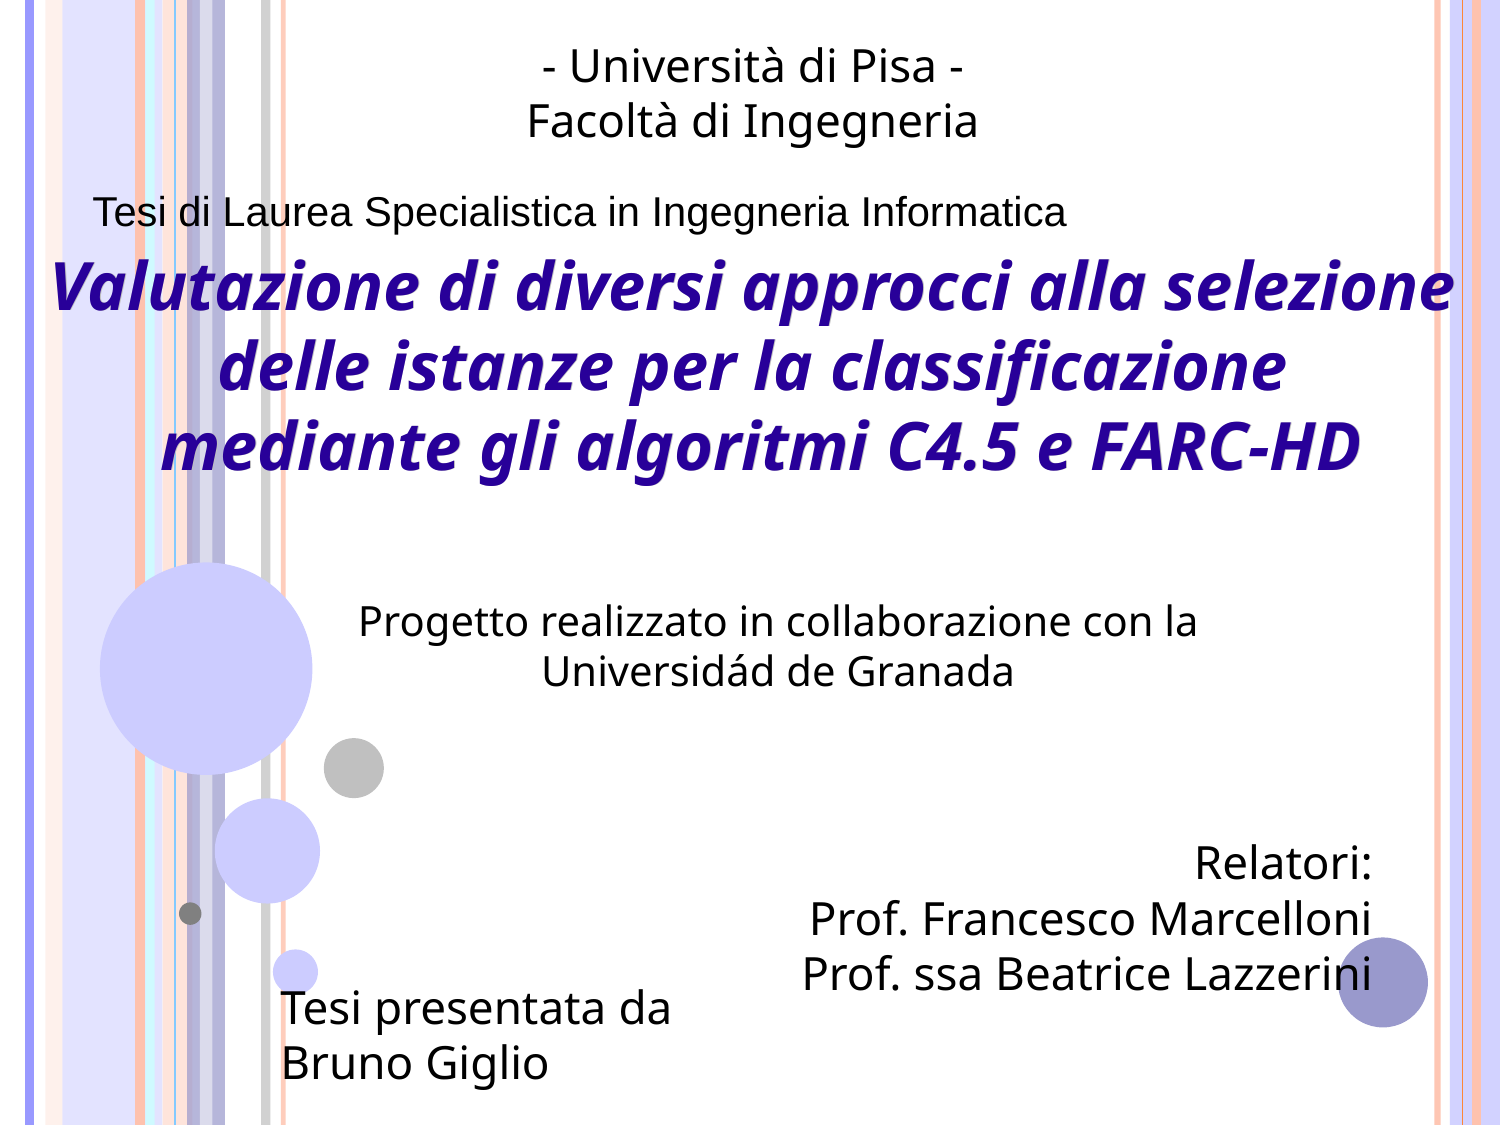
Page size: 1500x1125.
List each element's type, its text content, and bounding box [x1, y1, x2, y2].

text_box Relatori: Prof. Francesco Marcelloni Prof. ssa Beatrice Lazzerini [708, 826, 1388, 1004]
text_box Valutazione di diversi approcci alla selezione delle istanze per la classificazione mediante gli algoritmi C4.5 e FARC-HD [29, 236, 1477, 591]
text_box - Università di Pisa - Facoltà di Ingegneria [442, 29, 1063, 148]
text_box Tesi di Laurea Specialistica in Ingegneria Informatica [29, 177, 1131, 296]
text_box Progetto realizzato in collaborazione con la Universidád de Granada [227, 591, 1329, 709]
text_box Tesi presentata da Bruno Giglio [265, 971, 709, 1122]
